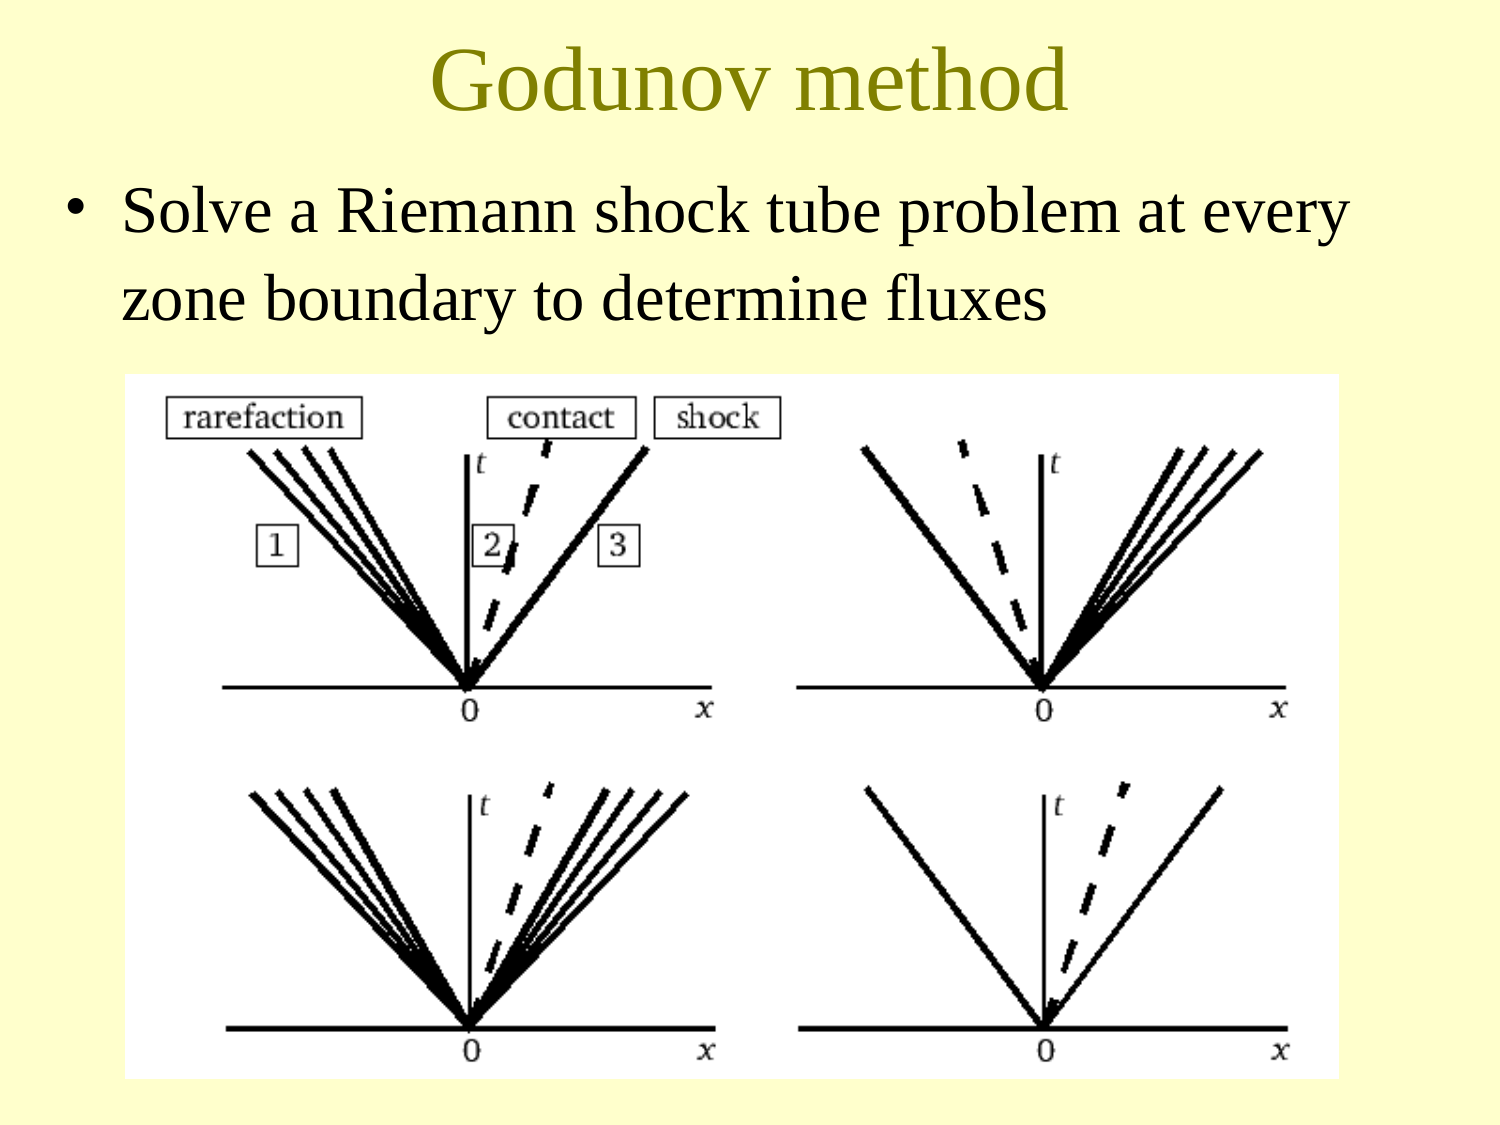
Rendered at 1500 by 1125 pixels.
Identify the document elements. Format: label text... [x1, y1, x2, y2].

list Solve a Riemann shock tube problem at every zone boundary to determine fluxes [50, 149, 1450, 1075]
title Godunov method [112, 0, 1388, 138]
picture [125, 374, 1339, 1079]
